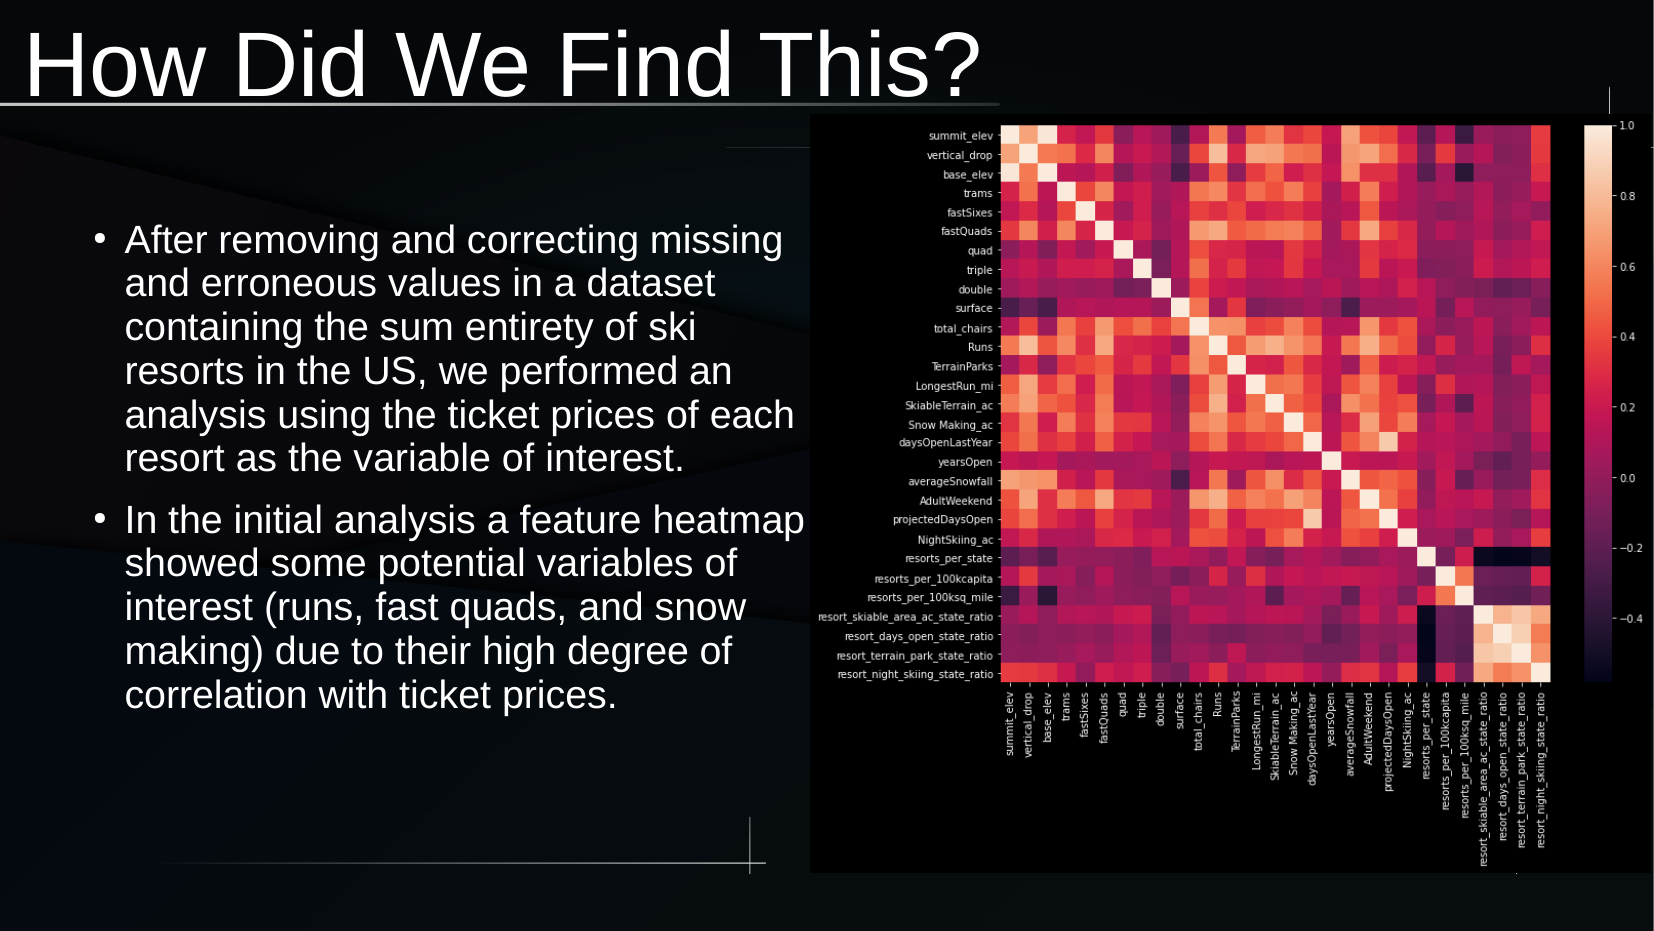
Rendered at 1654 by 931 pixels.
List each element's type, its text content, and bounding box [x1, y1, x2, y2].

title How Did We Find This? [23, 11, 1589, 119]
picture [0, 0, 1654, 931]
list After removing and correcting missing and erroneous values in a dataset containing the sum entirety of ski resorts in the US, we performed an analysis using the ticket prices of each resort as the variable of interest. In the initial analysis a feature heatmap showed some potential variables of interest (runs, fast quads, and snow making) due to their high degree of correlation with ticket prices. [82, 217, 809, 758]
